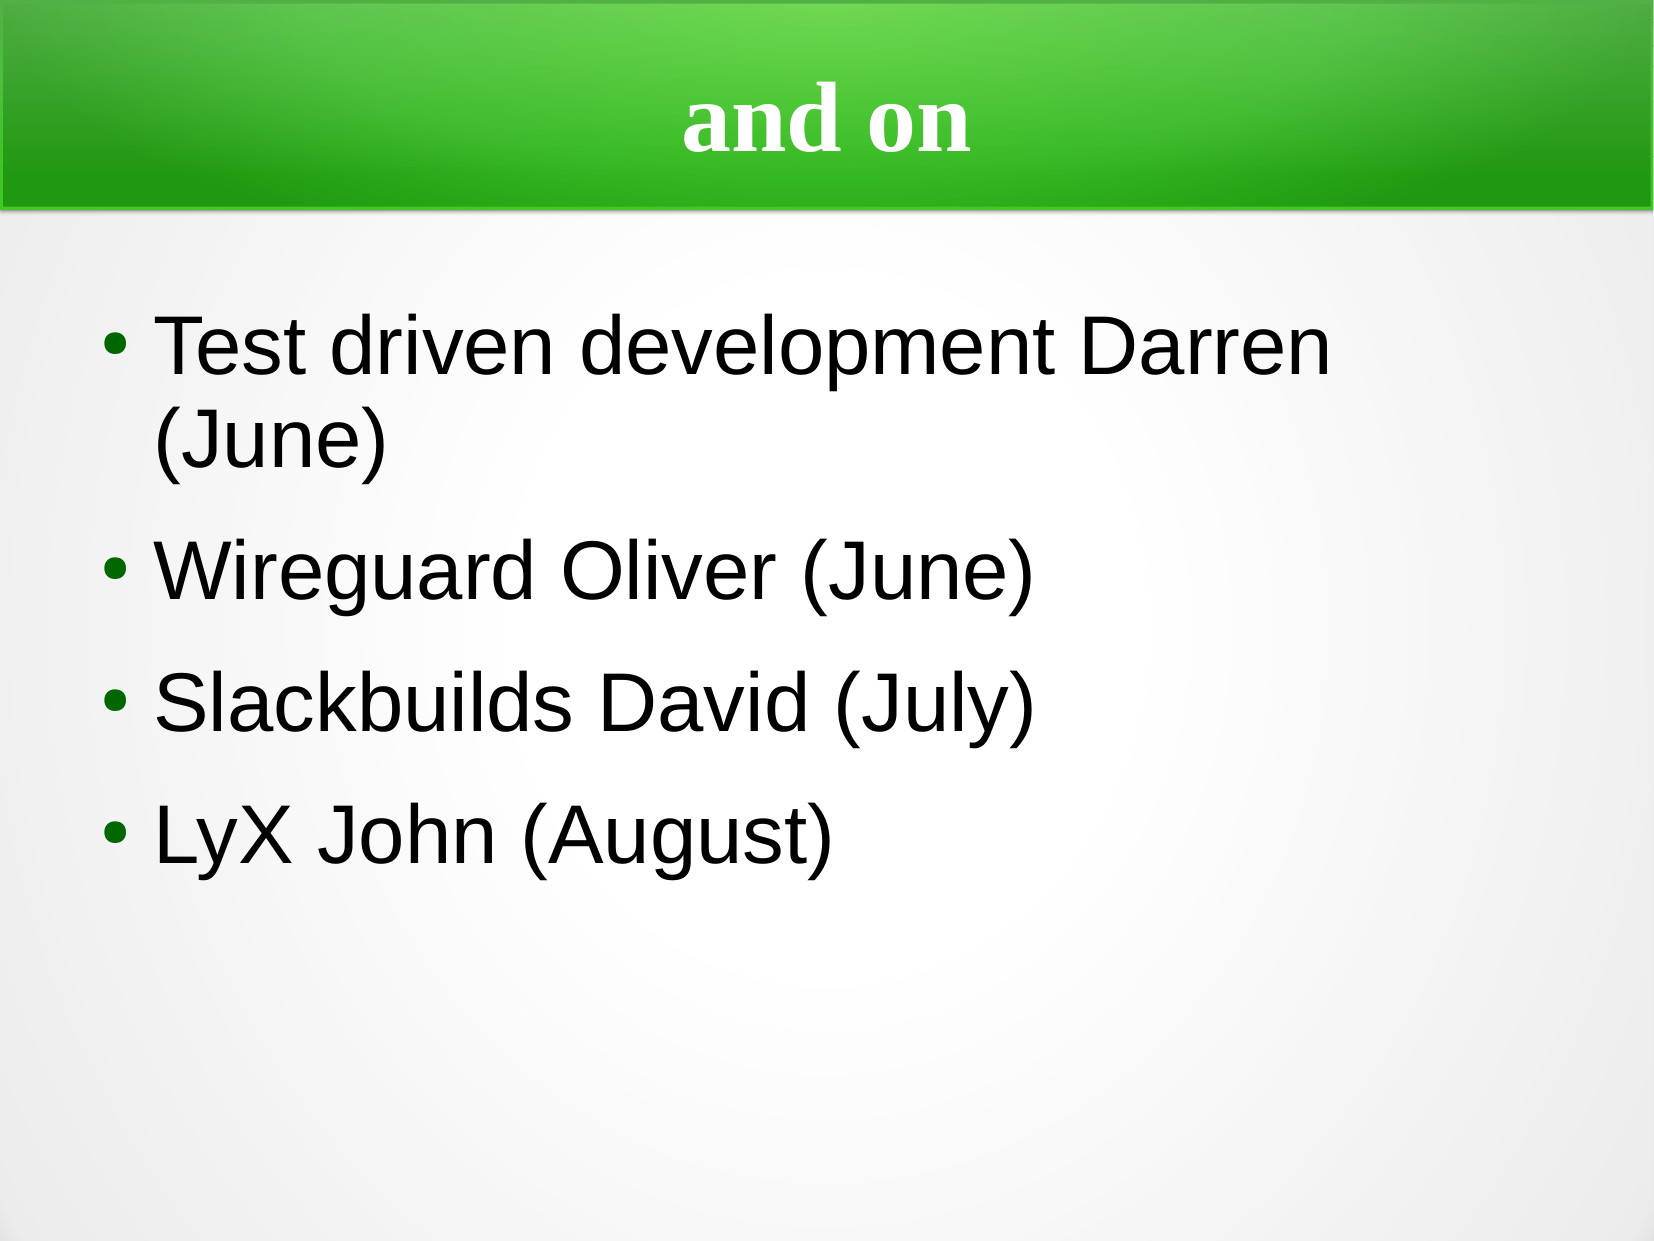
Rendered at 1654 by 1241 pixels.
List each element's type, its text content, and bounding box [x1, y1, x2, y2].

title and on [82, 45, 1571, 192]
list Test driven development Darren (June) Wireguard Oliver (June) Slackbuilds David (July) LyX John (August) [82, 299, 1571, 1019]
